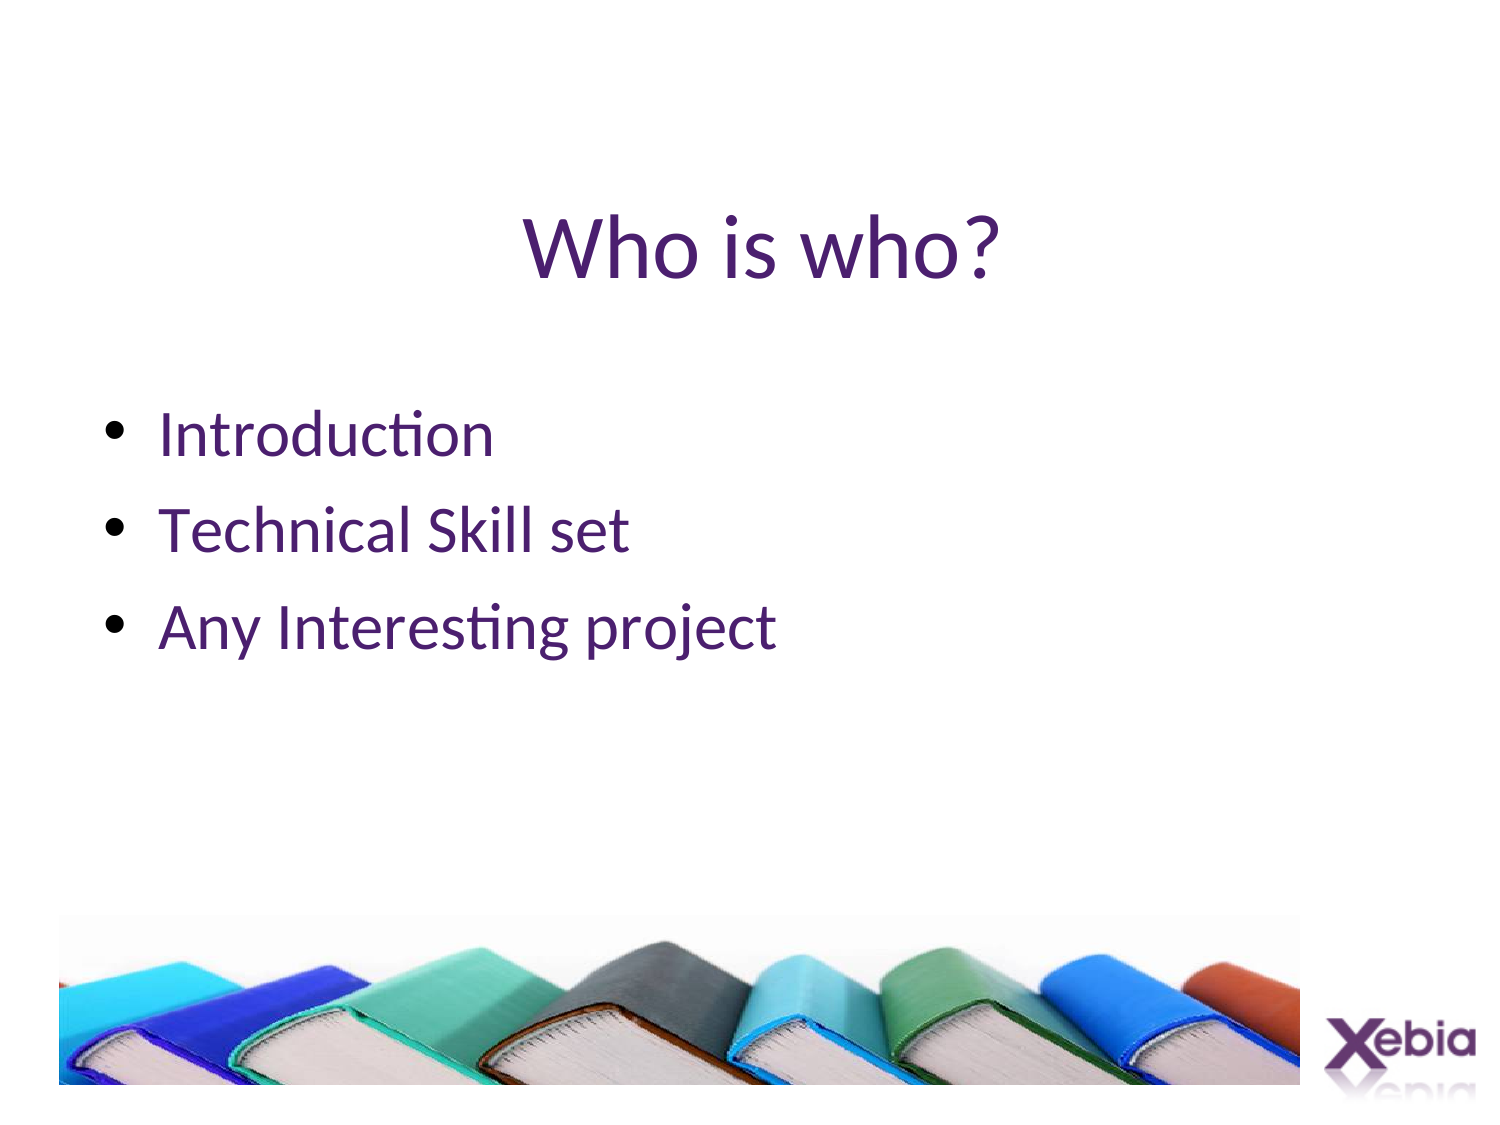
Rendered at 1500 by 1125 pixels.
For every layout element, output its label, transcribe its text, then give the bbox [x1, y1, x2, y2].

title Who is who? [88, 147, 1439, 336]
picture [1439, 970, 1479, 1125]
picture [59, 915, 88, 1085]
list Introduction Technical Skill set Any Interesting project [88, 381, 1439, 1125]
